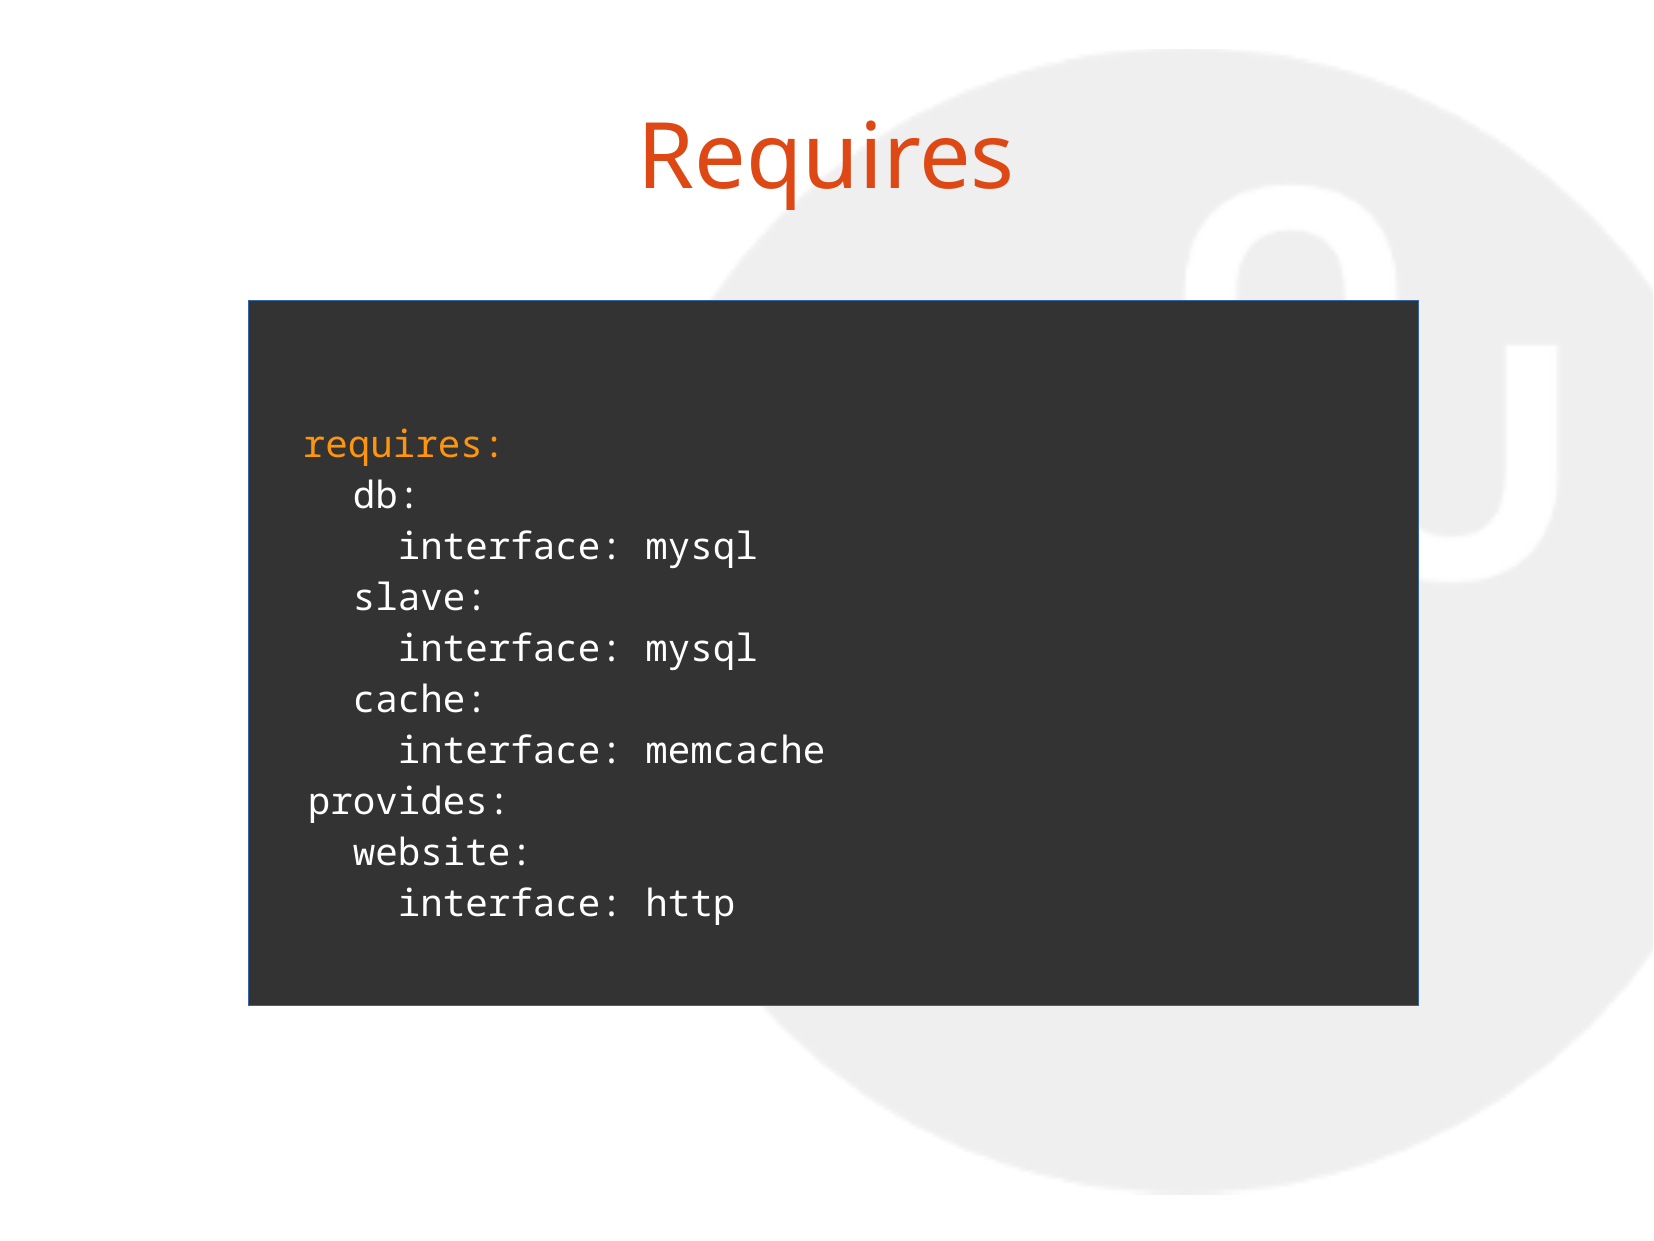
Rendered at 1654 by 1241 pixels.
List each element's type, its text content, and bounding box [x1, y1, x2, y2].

picture [614, 49, 1654, 1195]
list [82, 290, 1571, 1010]
text_box requires: db: interface: mysql slave: interface: mysql cache: interface: memcache provides: website: interface: http [248, 300, 1419, 1006]
title Requires [82, 49, 1571, 257]
